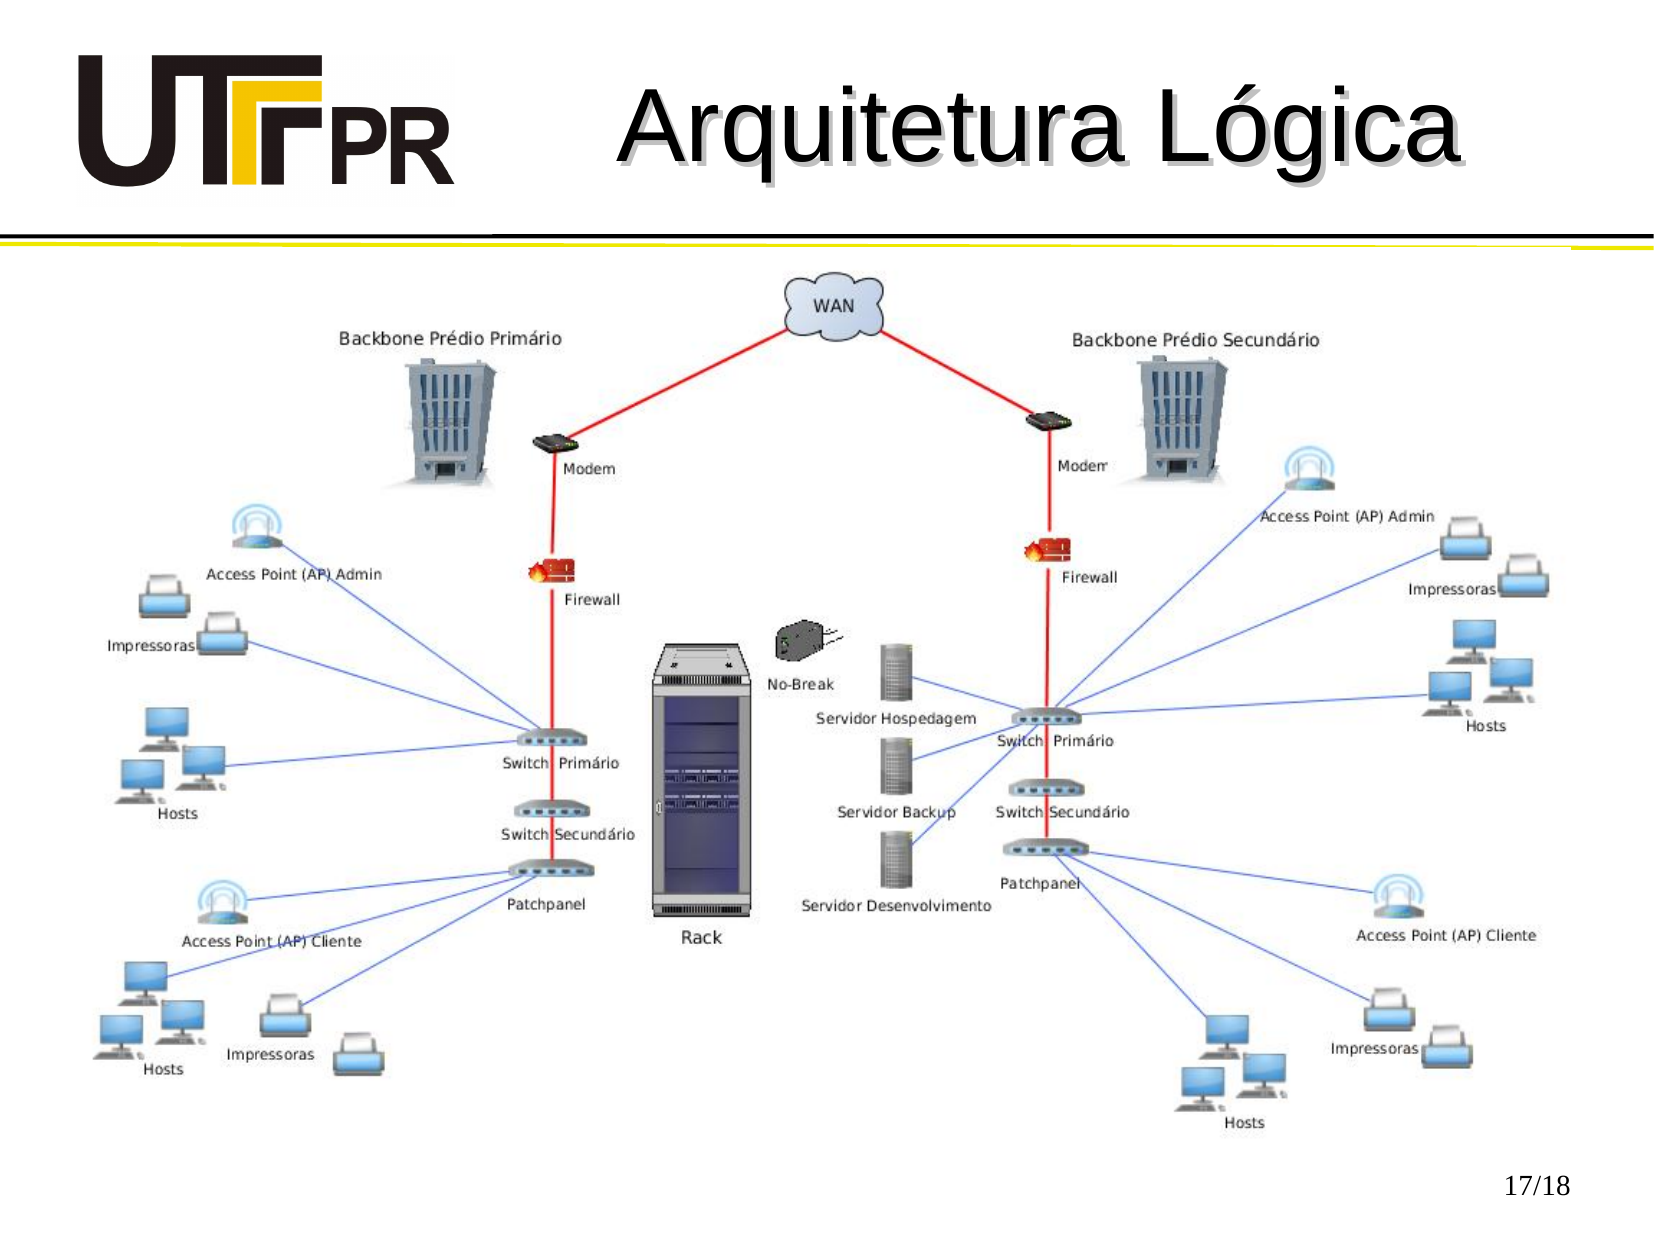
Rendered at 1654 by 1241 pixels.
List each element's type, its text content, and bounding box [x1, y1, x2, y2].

picture [76, 55, 455, 207]
picture [70, 247, 1571, 1158]
title Arquitetura Lógica [507, 49, 1571, 201]
